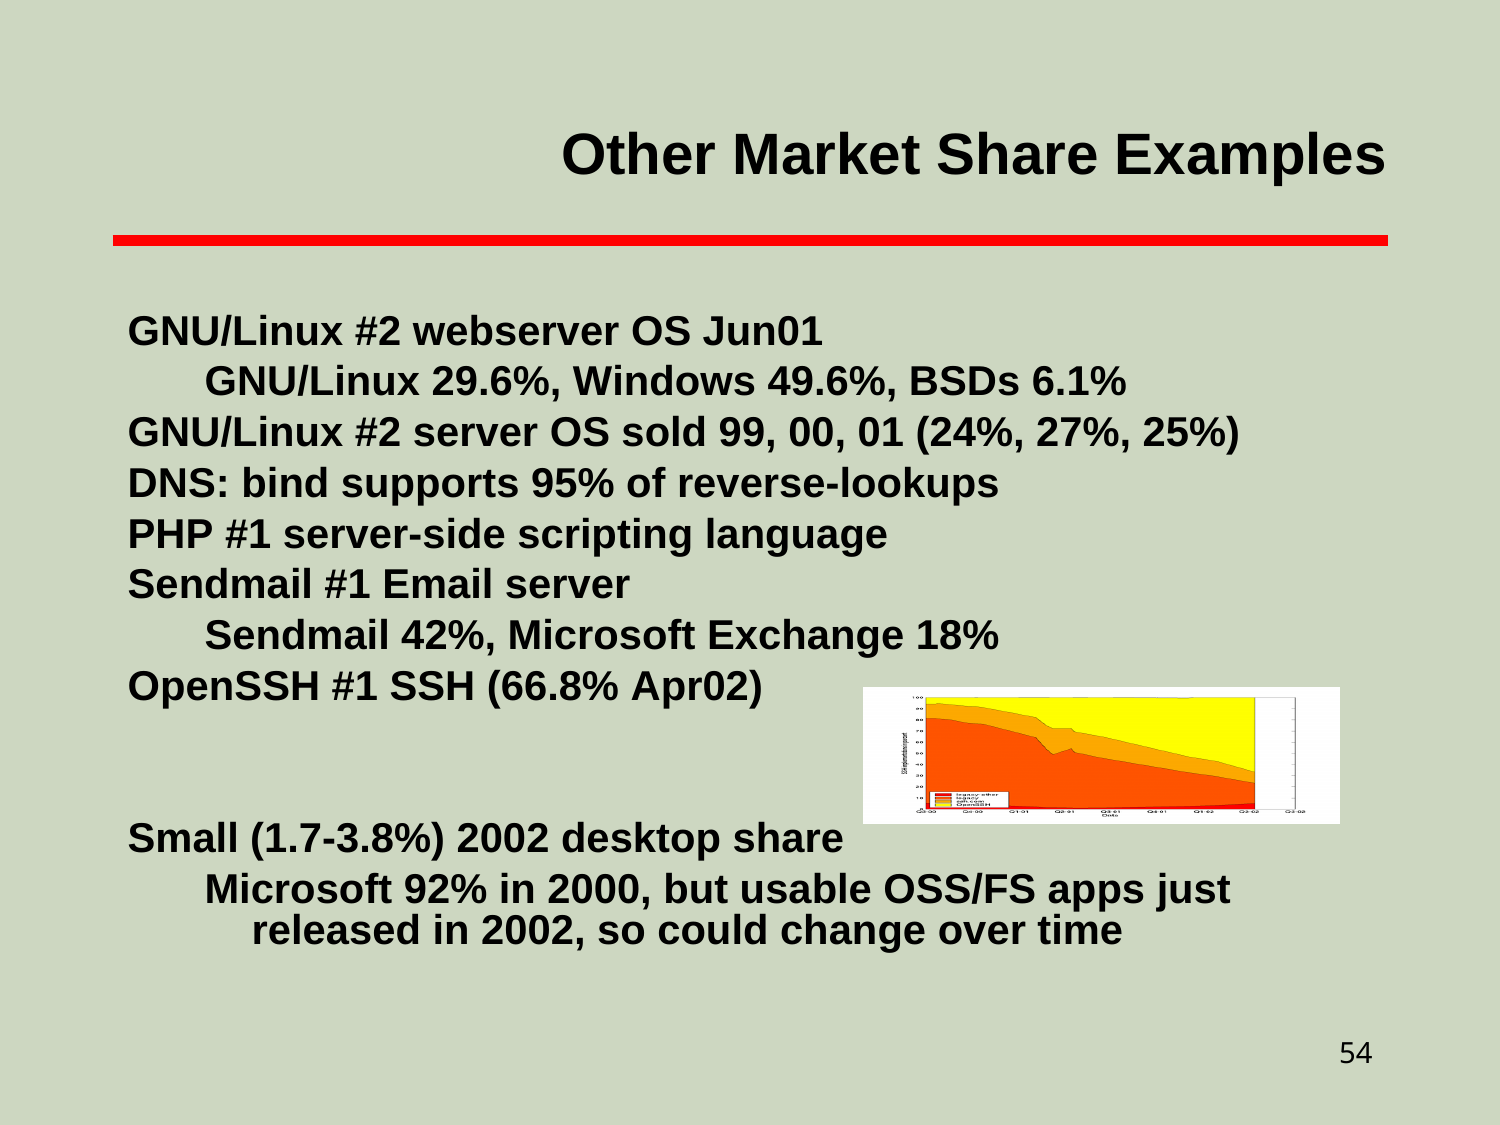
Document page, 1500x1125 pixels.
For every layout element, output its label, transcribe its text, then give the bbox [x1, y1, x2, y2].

picture [863, 687, 1340, 824]
list GNU/Linux #2 webserver OS Jun01 GNU/Linux 29.6%, Windows 49.6%, BSDs 6.1% GNU/Linux #2 server OS sold 99, 00, 01 (24%, 27%, 25%) DNS: bind supports 95% of reverse-lookups PHP #1 server-side scripting language Sendmail #1 Email server Sendmail 42%, Microsoft Exchange 18% OpenSSH #1 SSH (66.8% Apr02) Small (1.7-3.8%) 2002 desktop share Microsoft 92% in 2000, but usable OSS/FS apps just released in 2002, so could change over time [110, 312, 1391, 1070]
title Other Market Share Examples [337, 85, 1388, 224]
